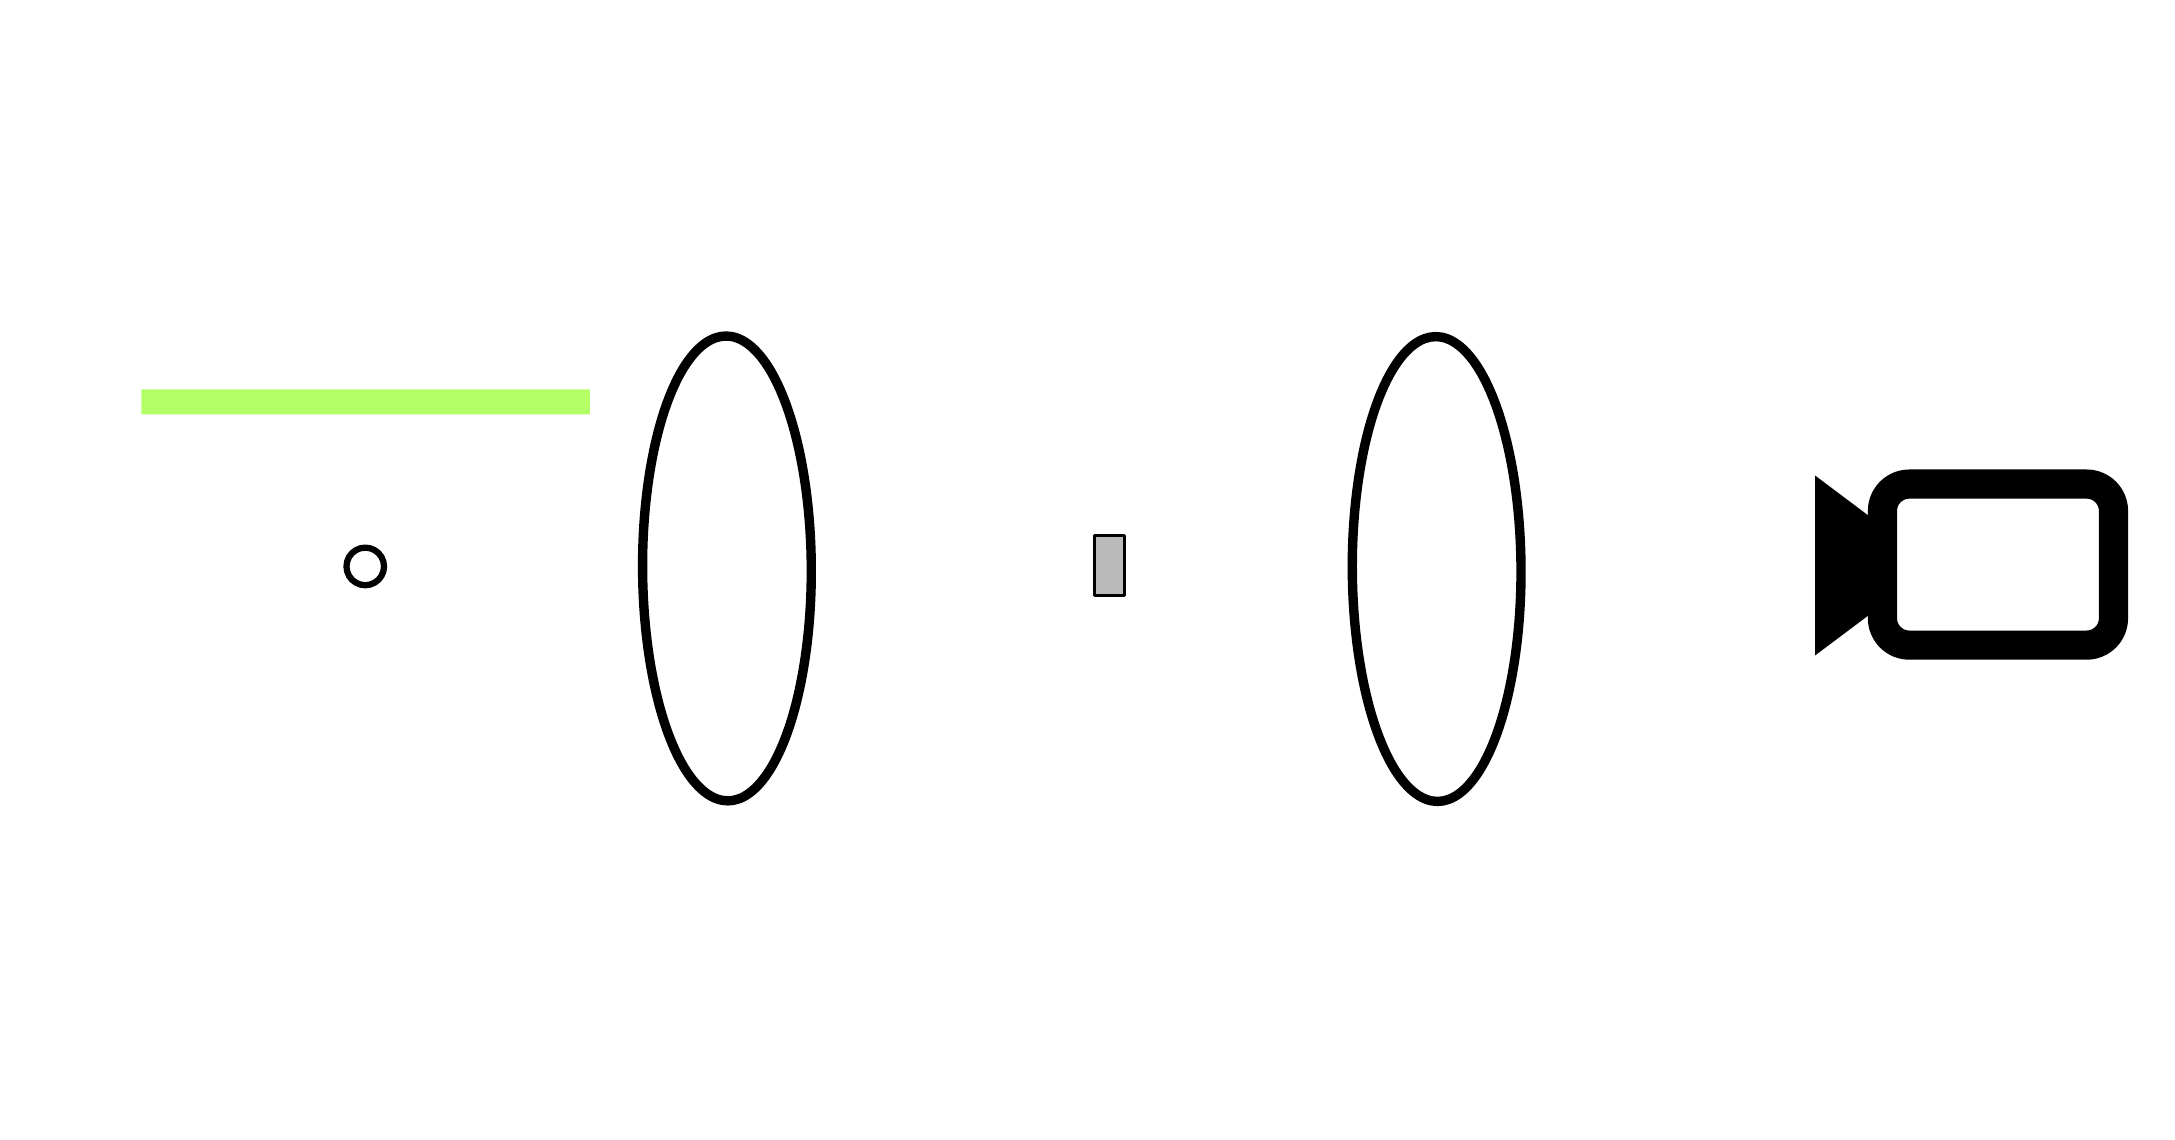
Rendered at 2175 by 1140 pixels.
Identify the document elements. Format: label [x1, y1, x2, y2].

text_box [1882, 484, 2114, 646]
text_box [642, 336, 812, 801]
text_box [1094, 535, 1125, 596]
text_box [1352, 336, 1522, 802]
text_box [1815, 475, 1876, 656]
